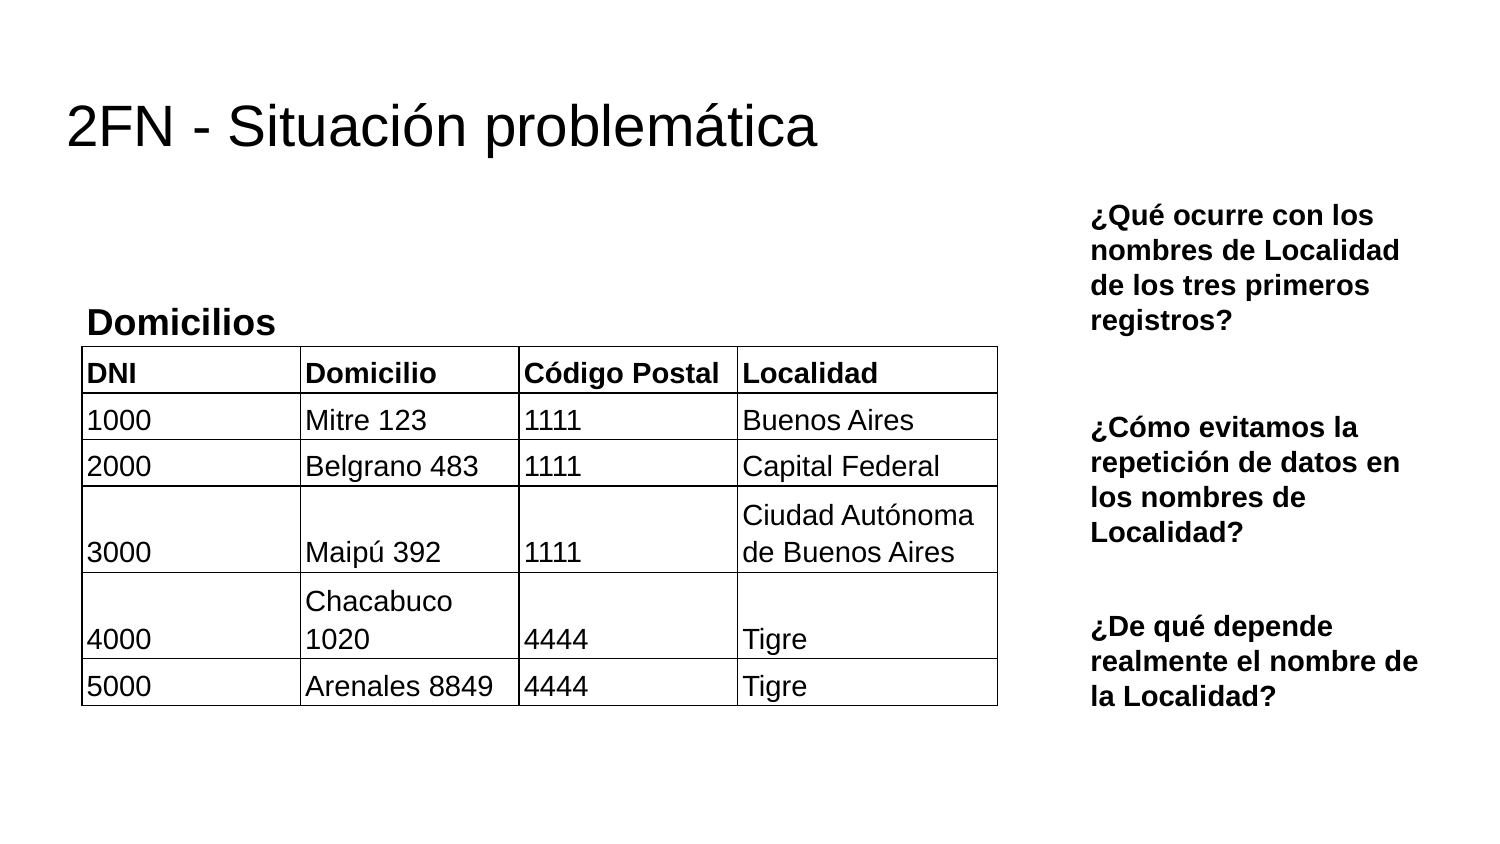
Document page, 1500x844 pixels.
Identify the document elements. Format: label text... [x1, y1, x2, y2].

table_cell 1111 [520, 394, 737, 439]
table_cell Capital Federal [738, 440, 997, 485]
table_cell 4000 [83, 573, 300, 658]
table_header [519, 289, 738, 346]
table_cell Domicilio [301, 347, 518, 392]
table_cell Ciudad Autónoma de Buenos Aires [738, 487, 997, 572]
table_cell Tigre [738, 573, 997, 658]
table_cell Mitre 123 [301, 394, 518, 439]
table_cell DNI [83, 347, 300, 392]
table_cell Localidad [738, 347, 997, 392]
table_cell 2000 [83, 440, 300, 485]
table_cell 1111 [520, 487, 737, 572]
table_cell 1111 [520, 440, 737, 485]
table_cell Buenos Aires [738, 394, 997, 439]
table_cell 4444 [520, 573, 737, 658]
table_cell Maipú 392 [301, 487, 518, 572]
table_header [738, 289, 998, 346]
text_box ¿Cómo evitamos la repetición de datos en los nombres de Localidad? [1075, 393, 1449, 530]
table_cell 3000 [83, 487, 300, 572]
title 2FN - Situación problemática [51, 72, 1449, 167]
table_header Domicilios [82, 289, 301, 346]
text_box ¿Qué ocurre con los nombres de Localidad de los tres primeros registros? [1075, 181, 1449, 317]
table_cell 4444 [520, 659, 737, 705]
table_cell Chacabuco 1020 [301, 573, 518, 658]
table_cell 5000 [83, 659, 300, 705]
table_header [301, 289, 519, 346]
table_cell 1000 [83, 394, 300, 439]
table_cell Código Postal [520, 347, 737, 392]
table_cell Arenales 8849 [301, 659, 518, 705]
table_cell Tigre [738, 659, 997, 705]
text_box ¿De qué depende realmente el nombre de la Localidad? [1075, 592, 1449, 728]
table_cell Belgrano 483 [301, 440, 518, 485]
